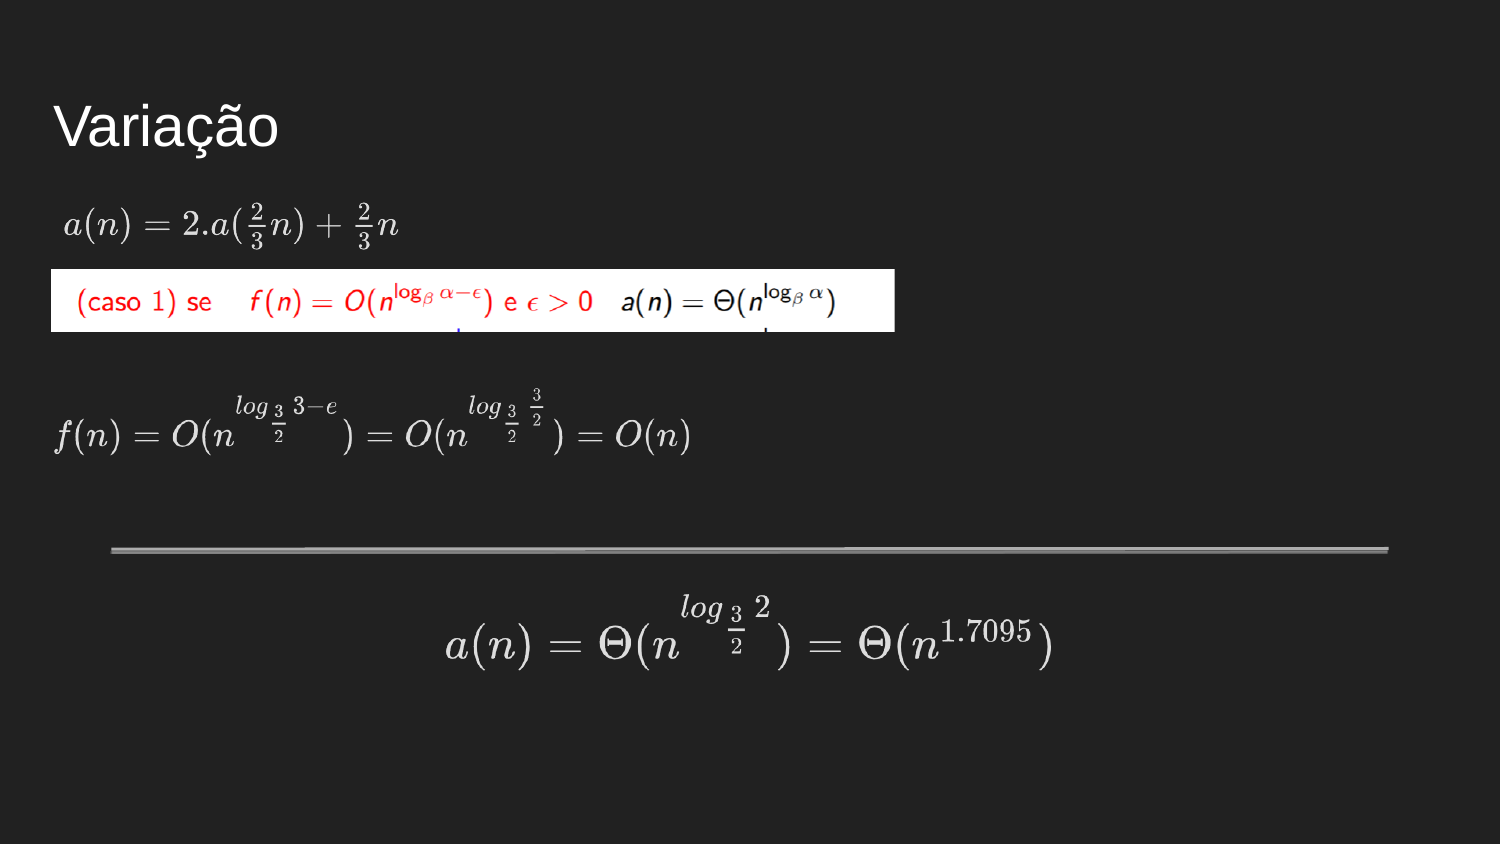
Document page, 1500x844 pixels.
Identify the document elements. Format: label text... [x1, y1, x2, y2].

picture [51, 198, 895, 332]
picture [444, 589, 1055, 675]
list [51, 189, 1449, 750]
title Variação [38, 72, 1437, 167]
picture [51, 385, 693, 459]
